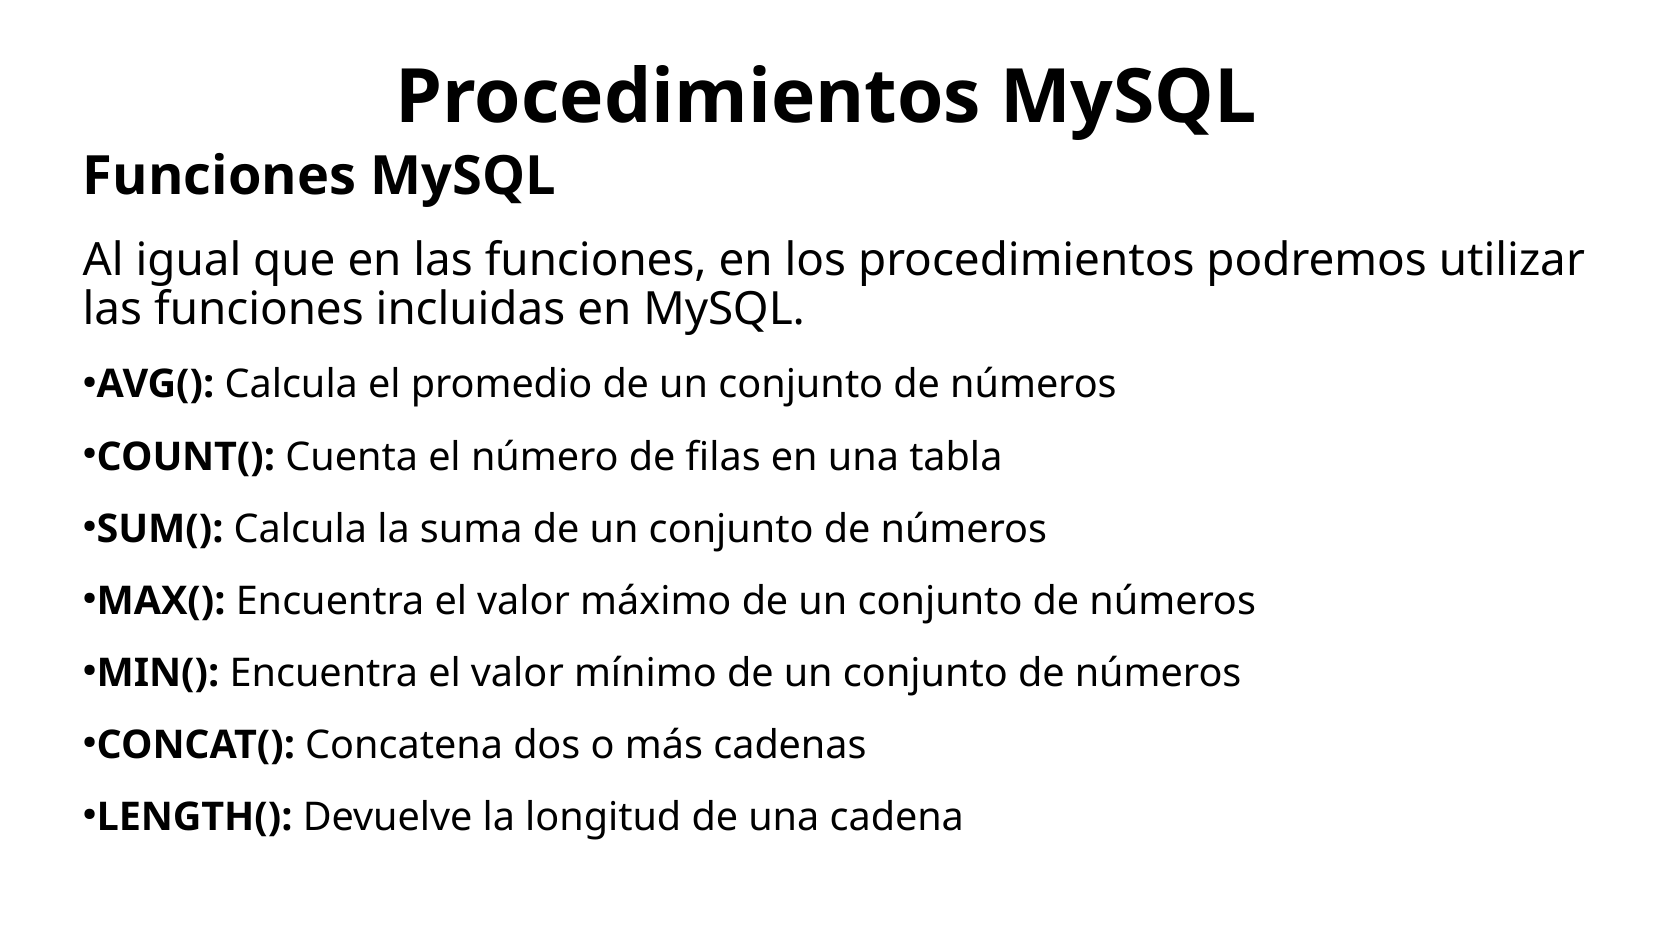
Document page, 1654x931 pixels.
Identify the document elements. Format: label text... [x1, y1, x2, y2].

title Procedimientos MySQL [82, 37, 1571, 147]
list Funciones MySQL Al igual que en las funciones, en los procedimientos podremos utilizar las funciones incluidas en MySQL. AVG(): Calcula el promedio de un conjunto de números COUNT(): Cuenta el número de filas en una tabla SUM(): Calcula la suma de un conjunto de números MAX(): Encuentra el valor máximo de un conjunto de números MIN(): Encuentra el valor mínimo de un conjunto de números CONCAT(): Concatena dos o más cadenas LENGTH(): Devuelve la longitud de una cadena [82, 147, 1595, 878]
